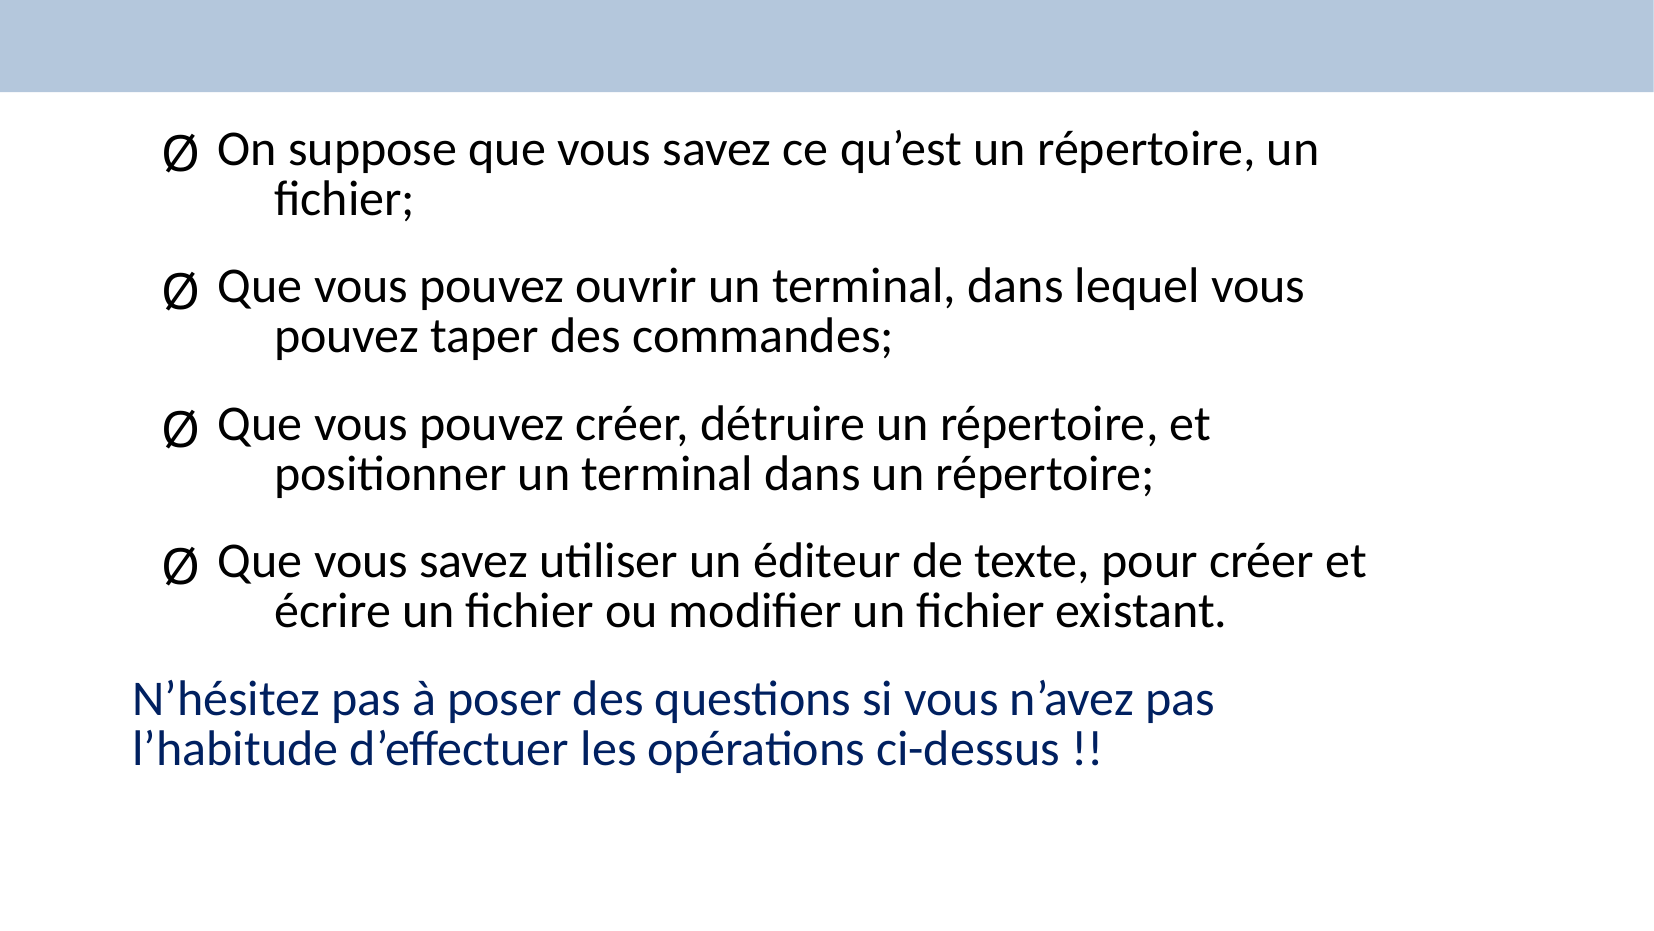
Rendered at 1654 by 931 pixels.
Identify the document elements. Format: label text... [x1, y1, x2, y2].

text_box [0, 0, 1654, 120]
text_box On suppose que vous savez ce qu’est un répertoire, un fichier; Que vous pouvez ouvrir un terminal, dans lequel vous pouvez taper des commandes; Que vous pouvez créer, détruire un répertoire, et positionner un terminal dans un répertoire; Que vous savez utiliser un éditeur de texte, pour créer et écrire un fichier ou modifier un fichier existant. N’hésitez pas à poser des questions si vous n’avez pas l’habitude d’effectuer les opérations ci-dessus !! [88, 120, 1447, 903]
